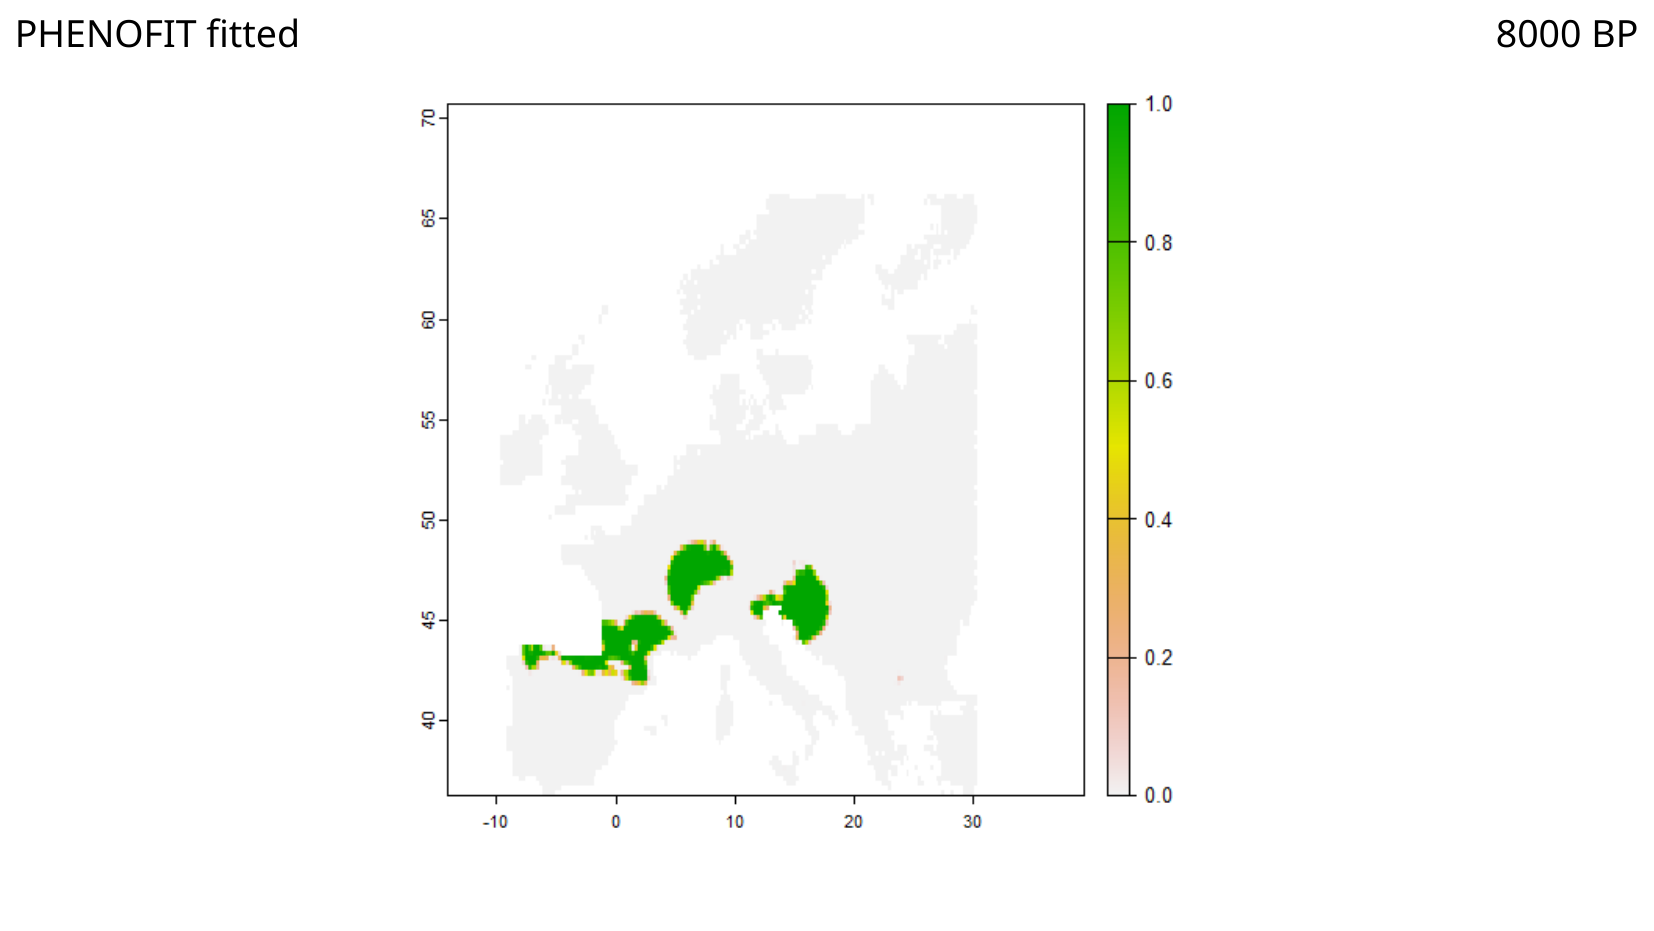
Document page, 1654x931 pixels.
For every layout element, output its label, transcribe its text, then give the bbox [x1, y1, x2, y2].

text_box 8000 BP [826, 0, 1654, 66]
text_box PHENOFIT fitted [0, 0, 826, 66]
picture [355, 41, 1298, 889]
